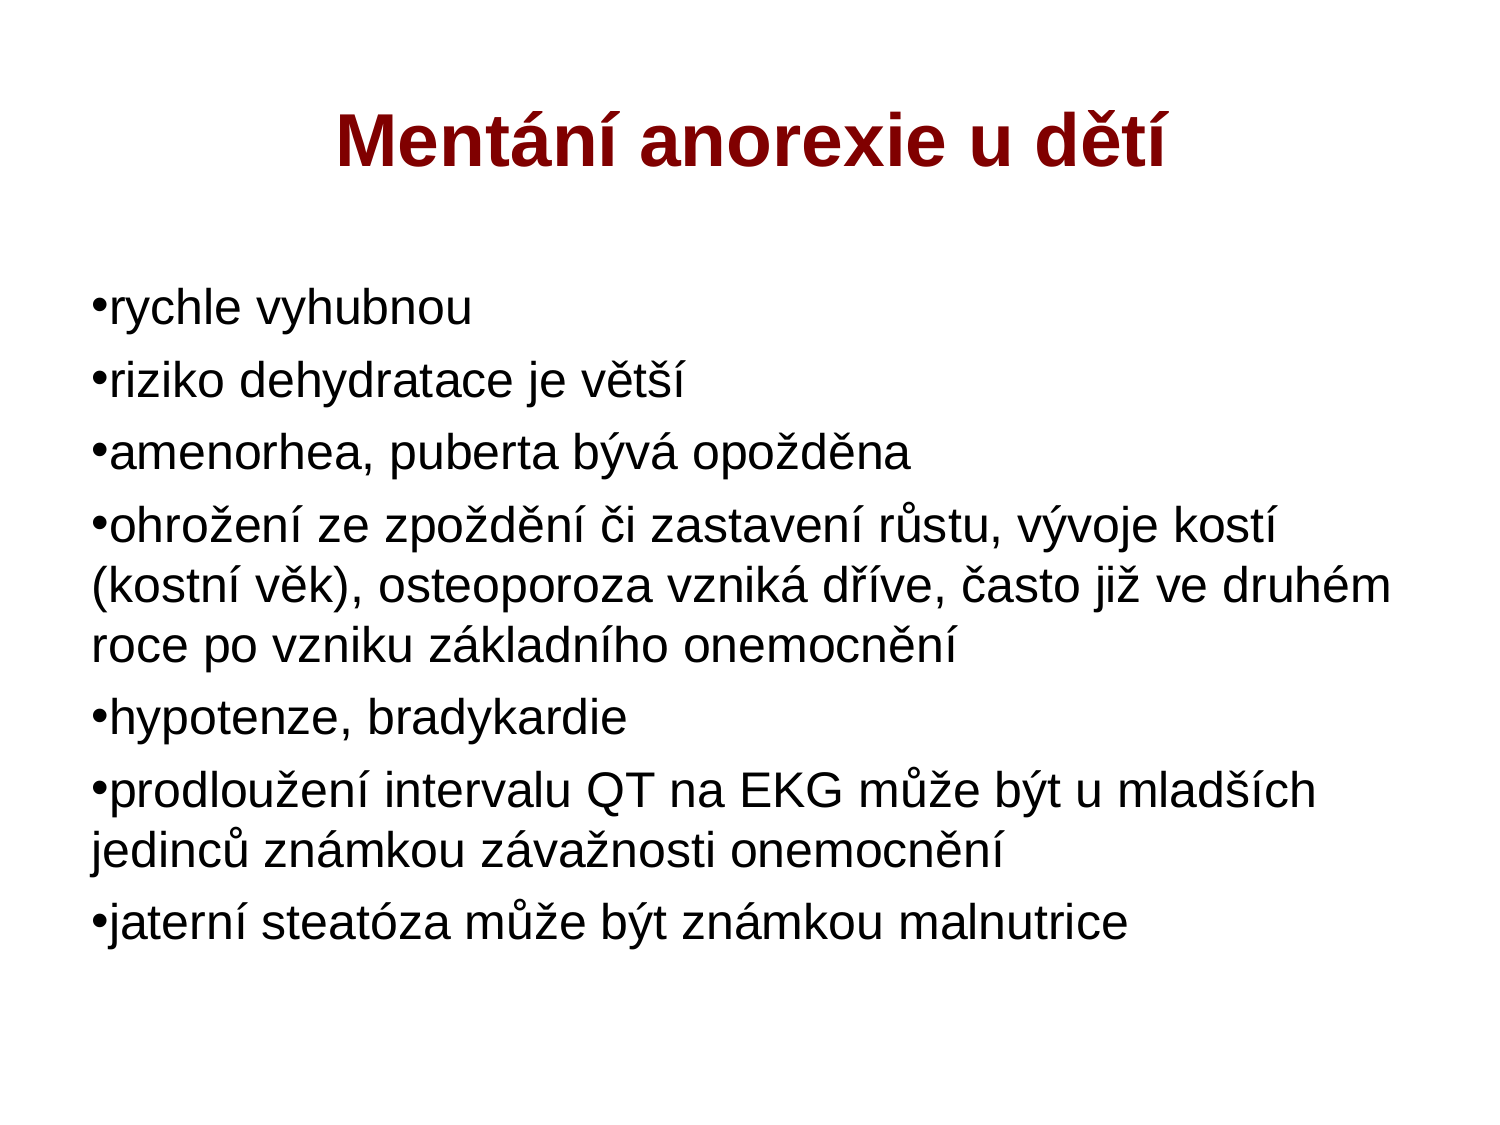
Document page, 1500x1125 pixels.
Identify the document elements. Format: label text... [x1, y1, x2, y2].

list rychle vyhubnou riziko dehydratace je větší amenorhea, puberta bývá opožděna ohrožení ze zpoždění či zastavení růstu, vývoje kostí (kostní věk), osteoporoza vzniká dříve, často již ve druhém roce po vzniku základního onemocnění hypotenze, bradykardie prodloužení intervalu QT na EKG může být u mladších jedinců známkou závažnosti onemocnění jaterní steatóza může být známkou malnutrice [76, 267, 1427, 1010]
title Mentání anorexie u dětí [76, 42, 1427, 231]
